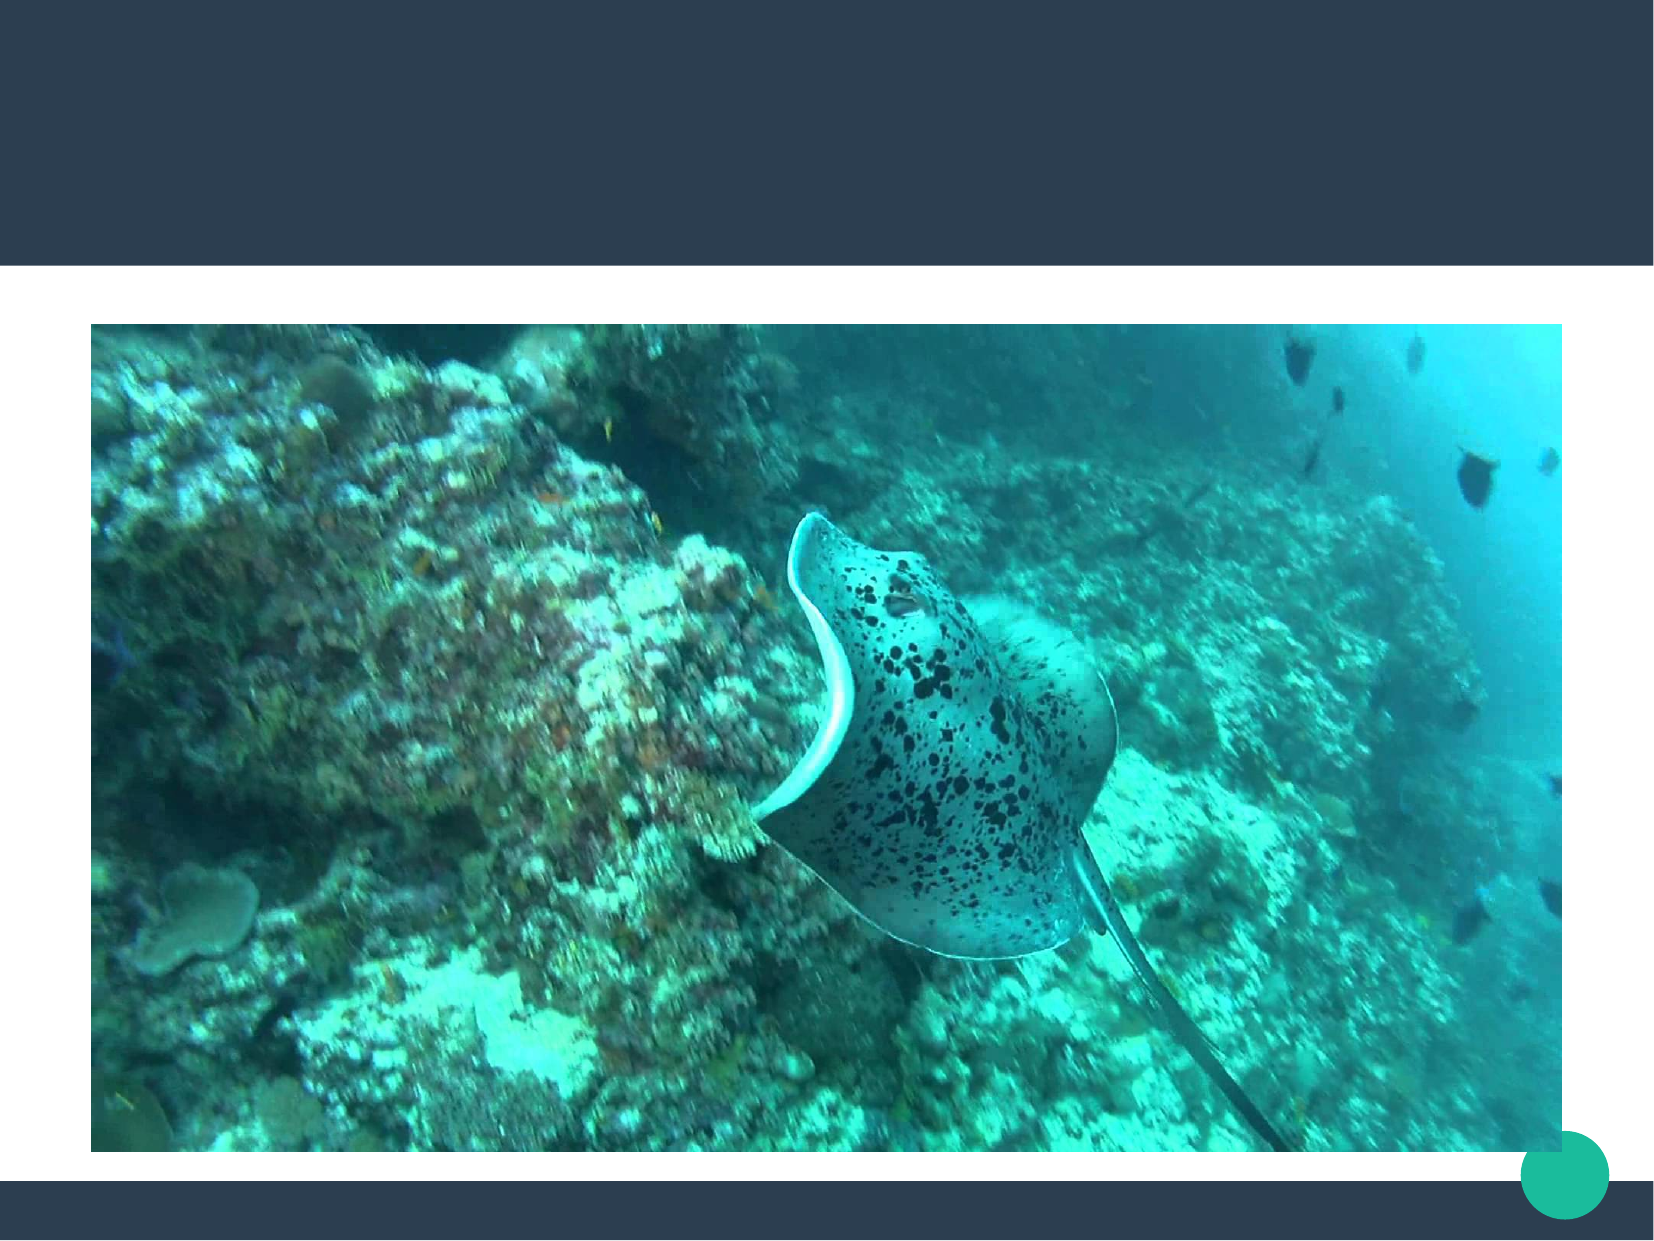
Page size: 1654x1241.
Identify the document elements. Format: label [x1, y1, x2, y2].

picture [91, 324, 1562, 1152]
